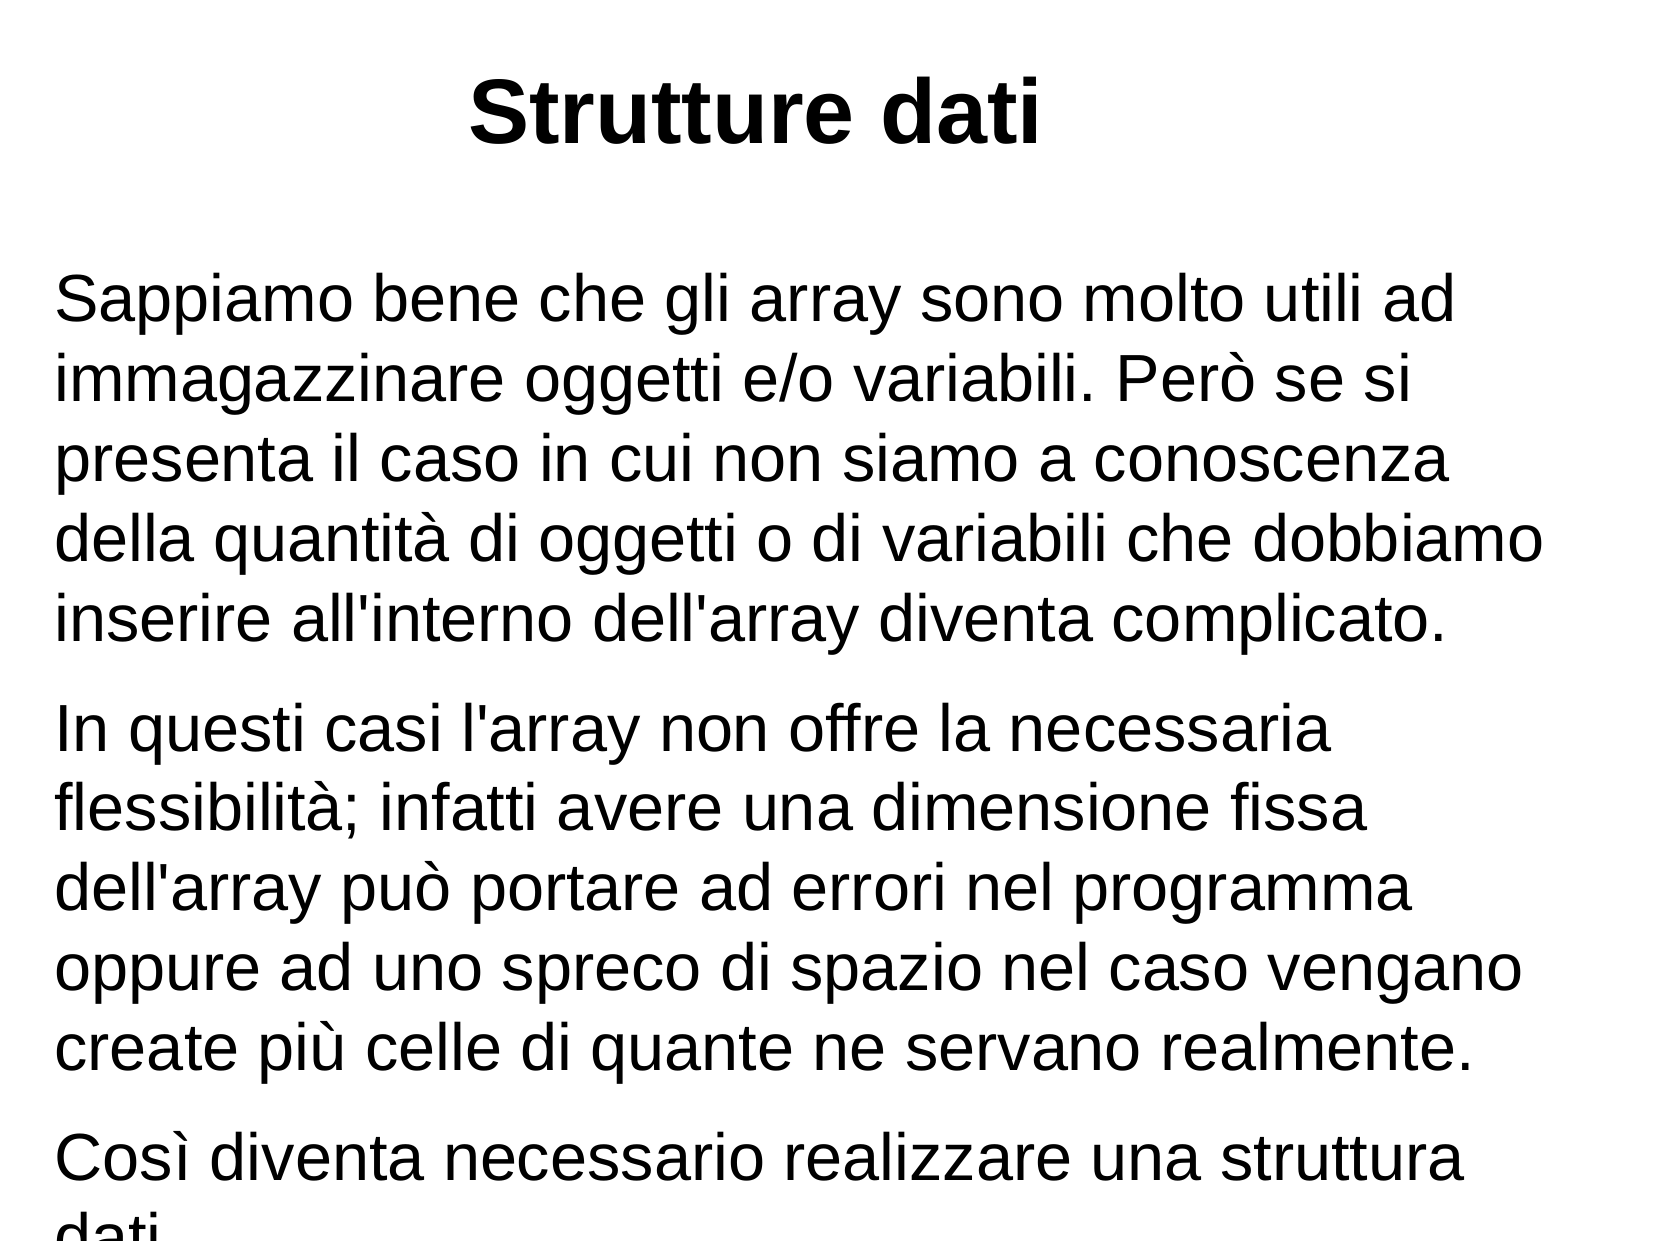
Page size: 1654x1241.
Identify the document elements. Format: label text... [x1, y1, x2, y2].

title Strutture dati [11, 2, 1501, 211]
subtitle Sappiamo bene che gli array sono molto utili ad immagazzinare oggetti e/o variabili. Però se si presenta il caso in cui non siamo a conoscenza della quantità di oggetti o di variabili che dobbiamo inserire all'interno dell'array diventa complicato. In questi casi l'array non offre la necessaria flessibilità; infatti avere una dimensione fissa dell'array può portare ad errori nel programma oppure ad uno spreco di spazio nel caso vengano create più celle di quante ne servano realmente. Così diventa necessario realizzare una struttura dati. [54, 255, 1600, 1227]
